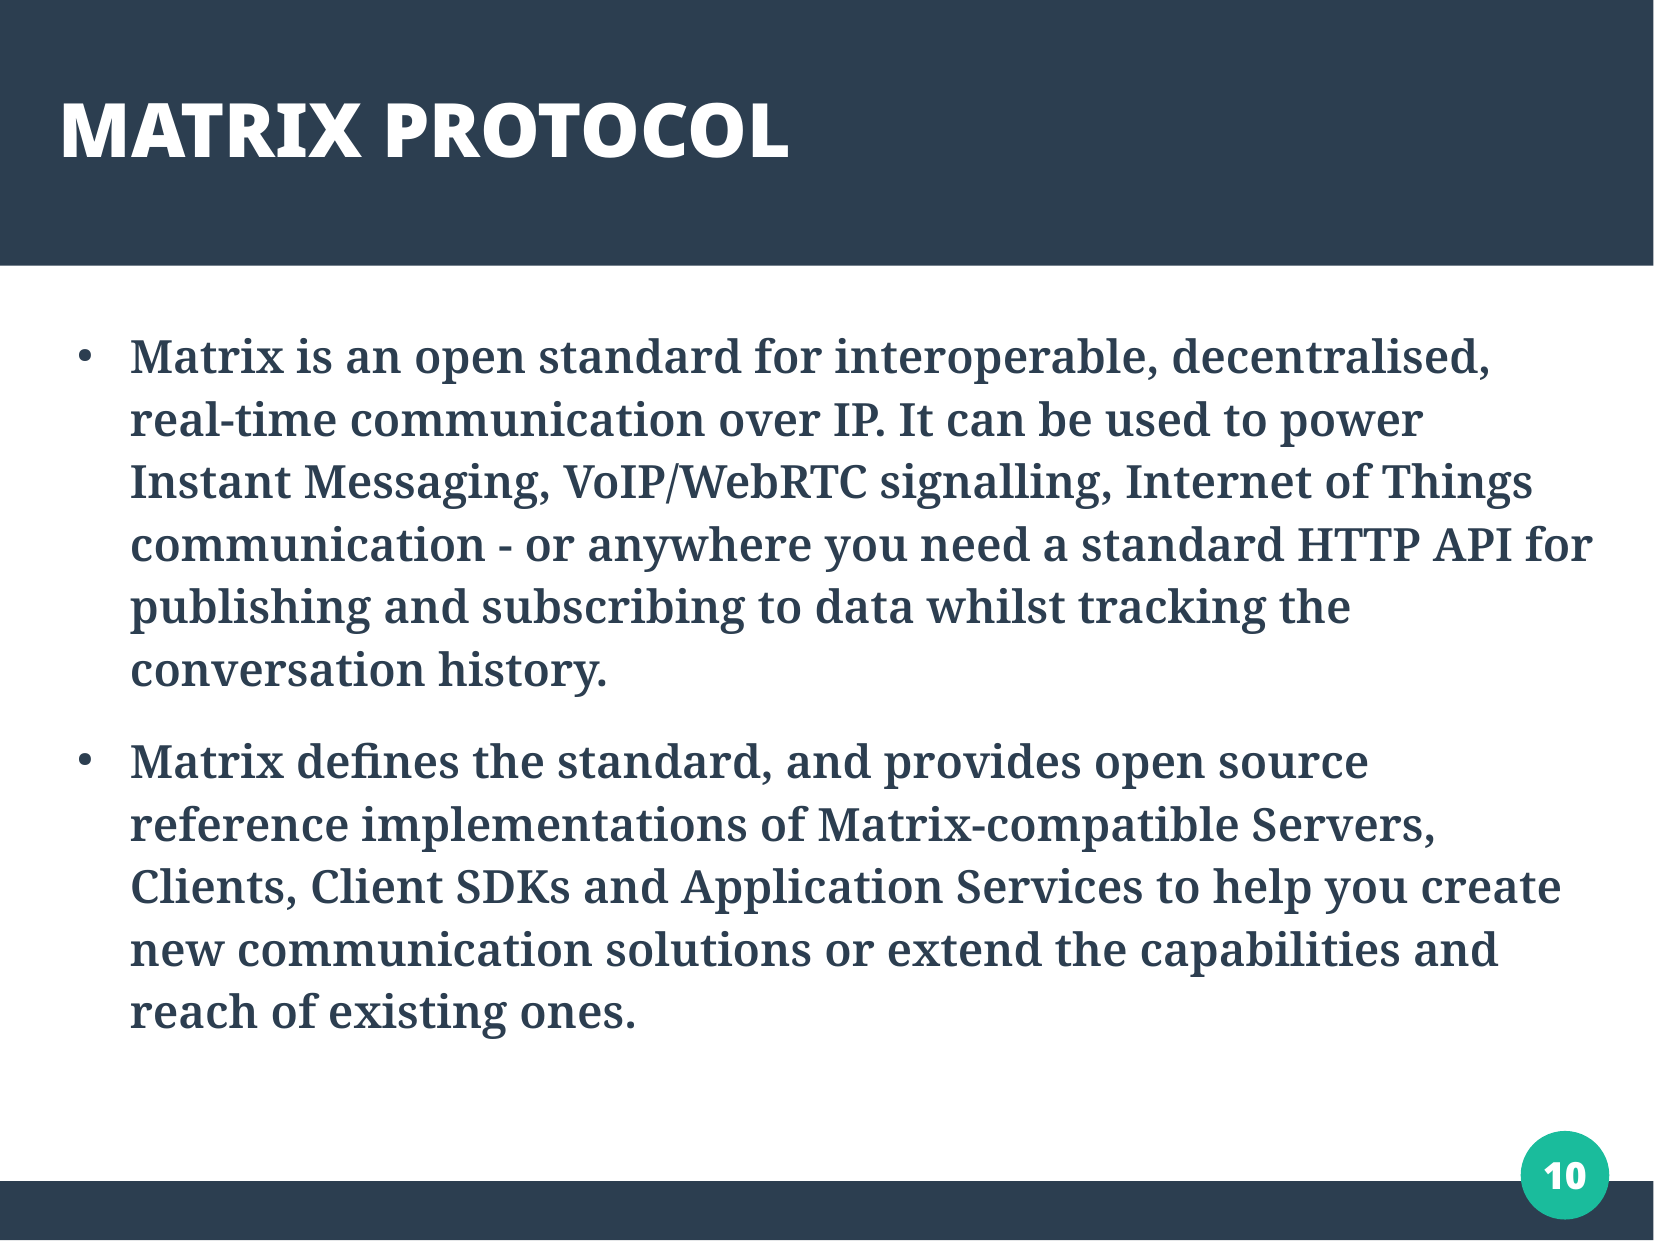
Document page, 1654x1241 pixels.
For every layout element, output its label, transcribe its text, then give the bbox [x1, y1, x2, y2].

list Matrix is an open standard for interoperable, decentralised, real-time communication over IP. It can be used to power Instant Messaging, VoIP/WebRTC signalling, Internet of Things communication - or anywhere you need a standard HTTP API for publishing and subscribing to data whilst tracking the conversation history. Matrix defines the standard, and provides open source reference implementations of Matrix-compatible Servers, Clients, Client SDKs and Application Services to help you create new communication solutions or extend the capabilities and reach of existing ones. [59, 324, 1595, 1152]
title MATRIX PROTOCOL [59, 49, 1595, 207]
